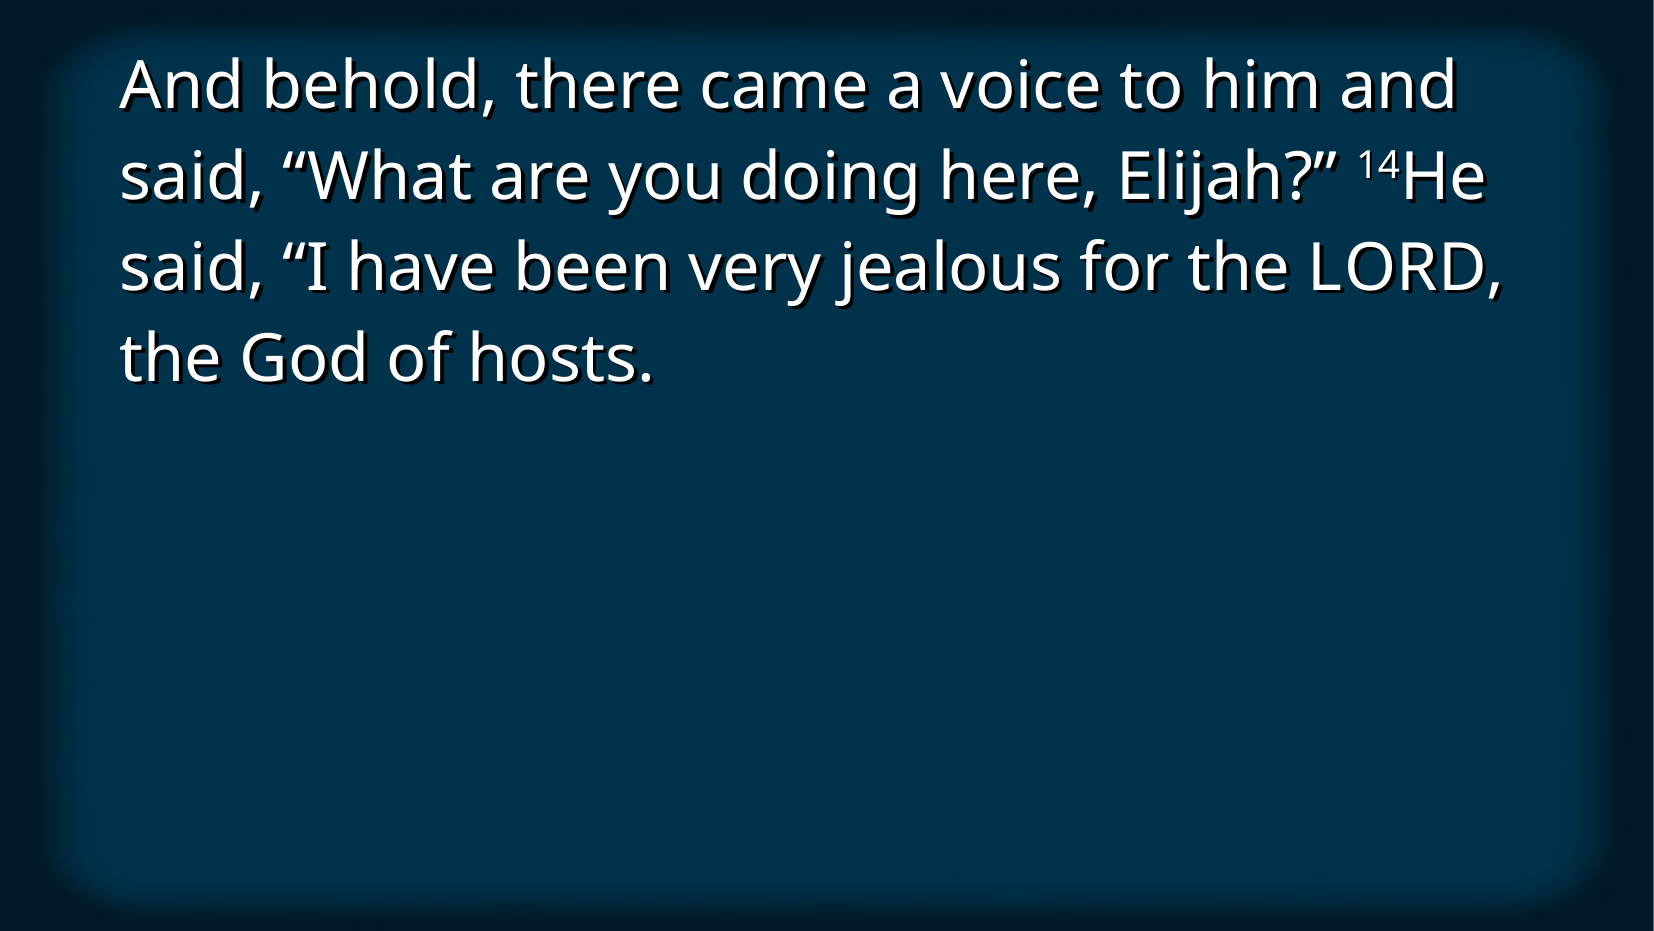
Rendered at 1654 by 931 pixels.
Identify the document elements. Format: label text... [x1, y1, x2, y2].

text_box And behold, there came a voice to him and said, “What are you doing here, Elijah?” 14He said, “I have been very jealous for the LORD, the God of hosts. [105, 30, 1546, 400]
picture [0, 0, 1654, 931]
